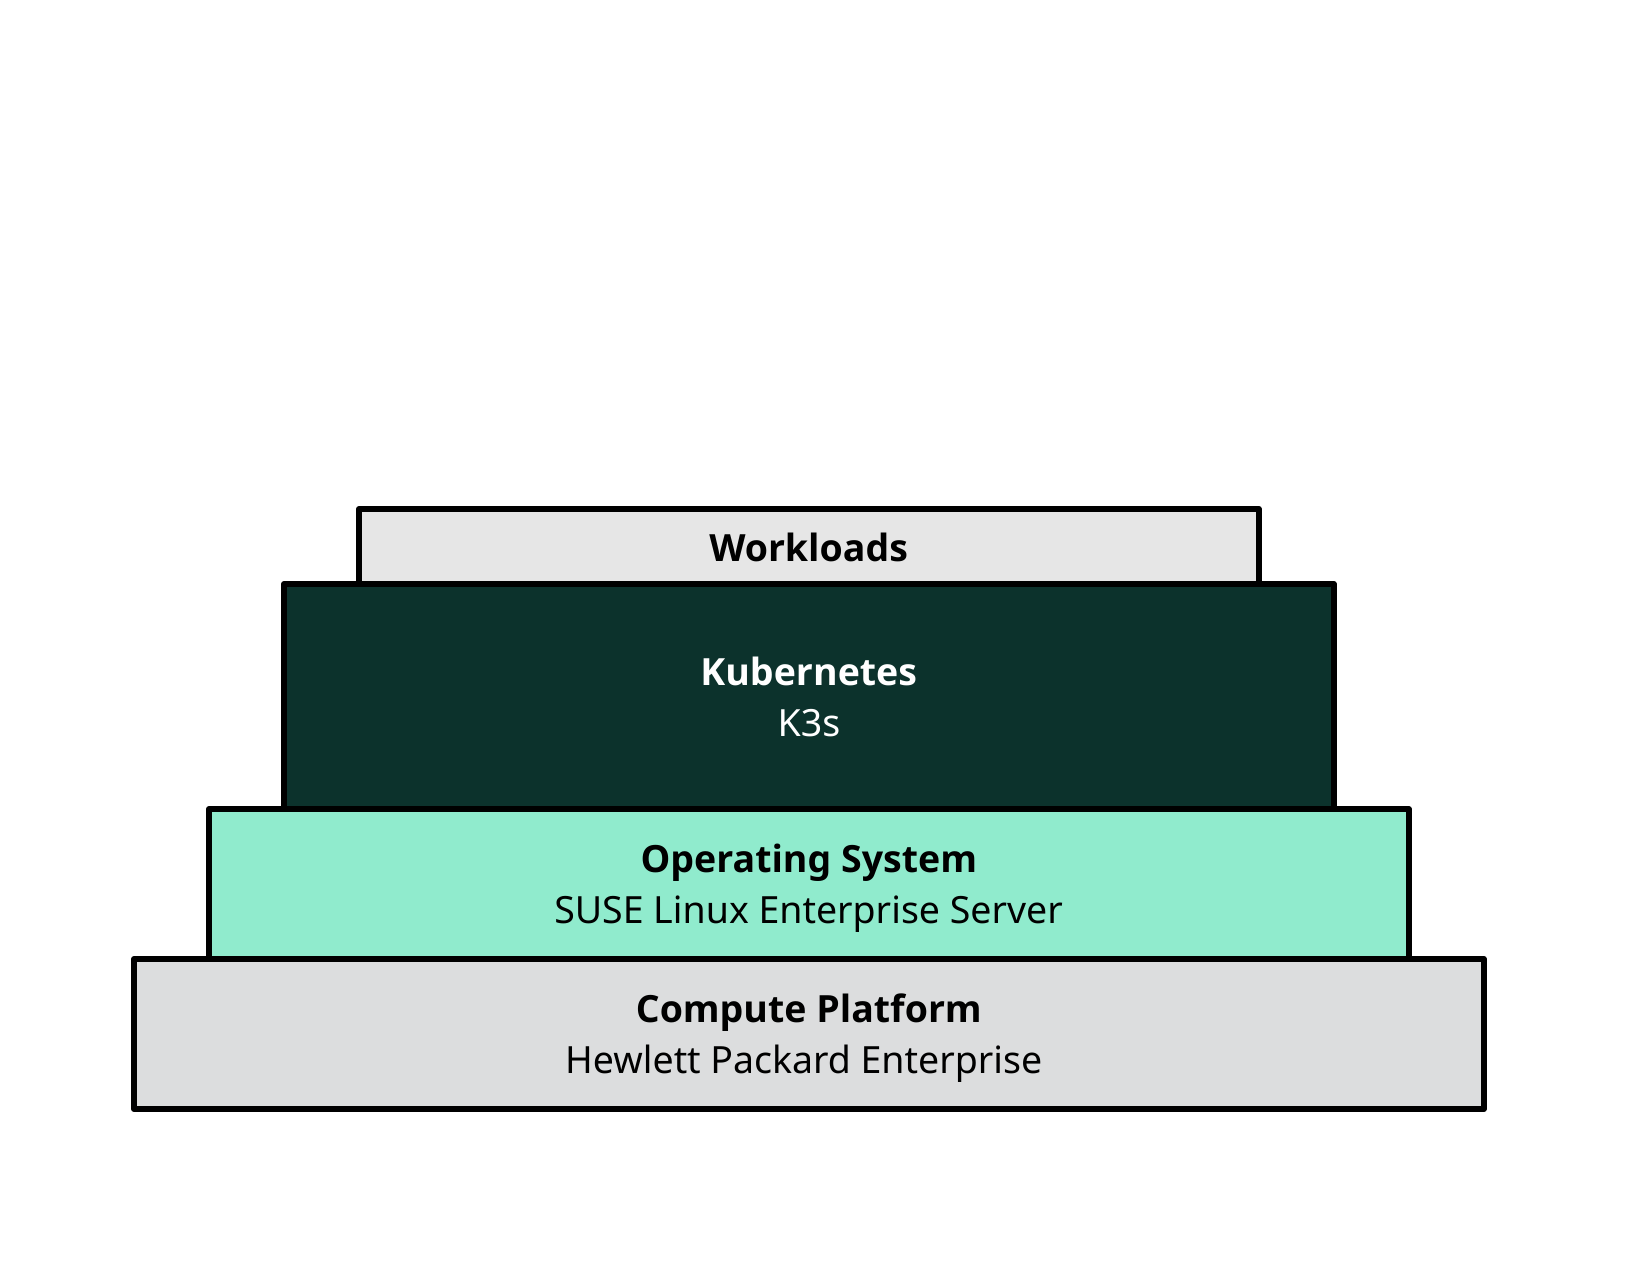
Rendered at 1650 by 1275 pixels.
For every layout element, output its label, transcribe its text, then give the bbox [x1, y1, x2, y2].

text_box Workloads [358, 508, 1259, 584]
text_box Compute Platform Hewlett Packard Enterprise [133, 958, 1484, 1109]
text_box Operating System SUSE Linux Enterprise Server [208, 809, 1409, 960]
text_box Kubernetes K3s [283, 583, 1334, 809]
